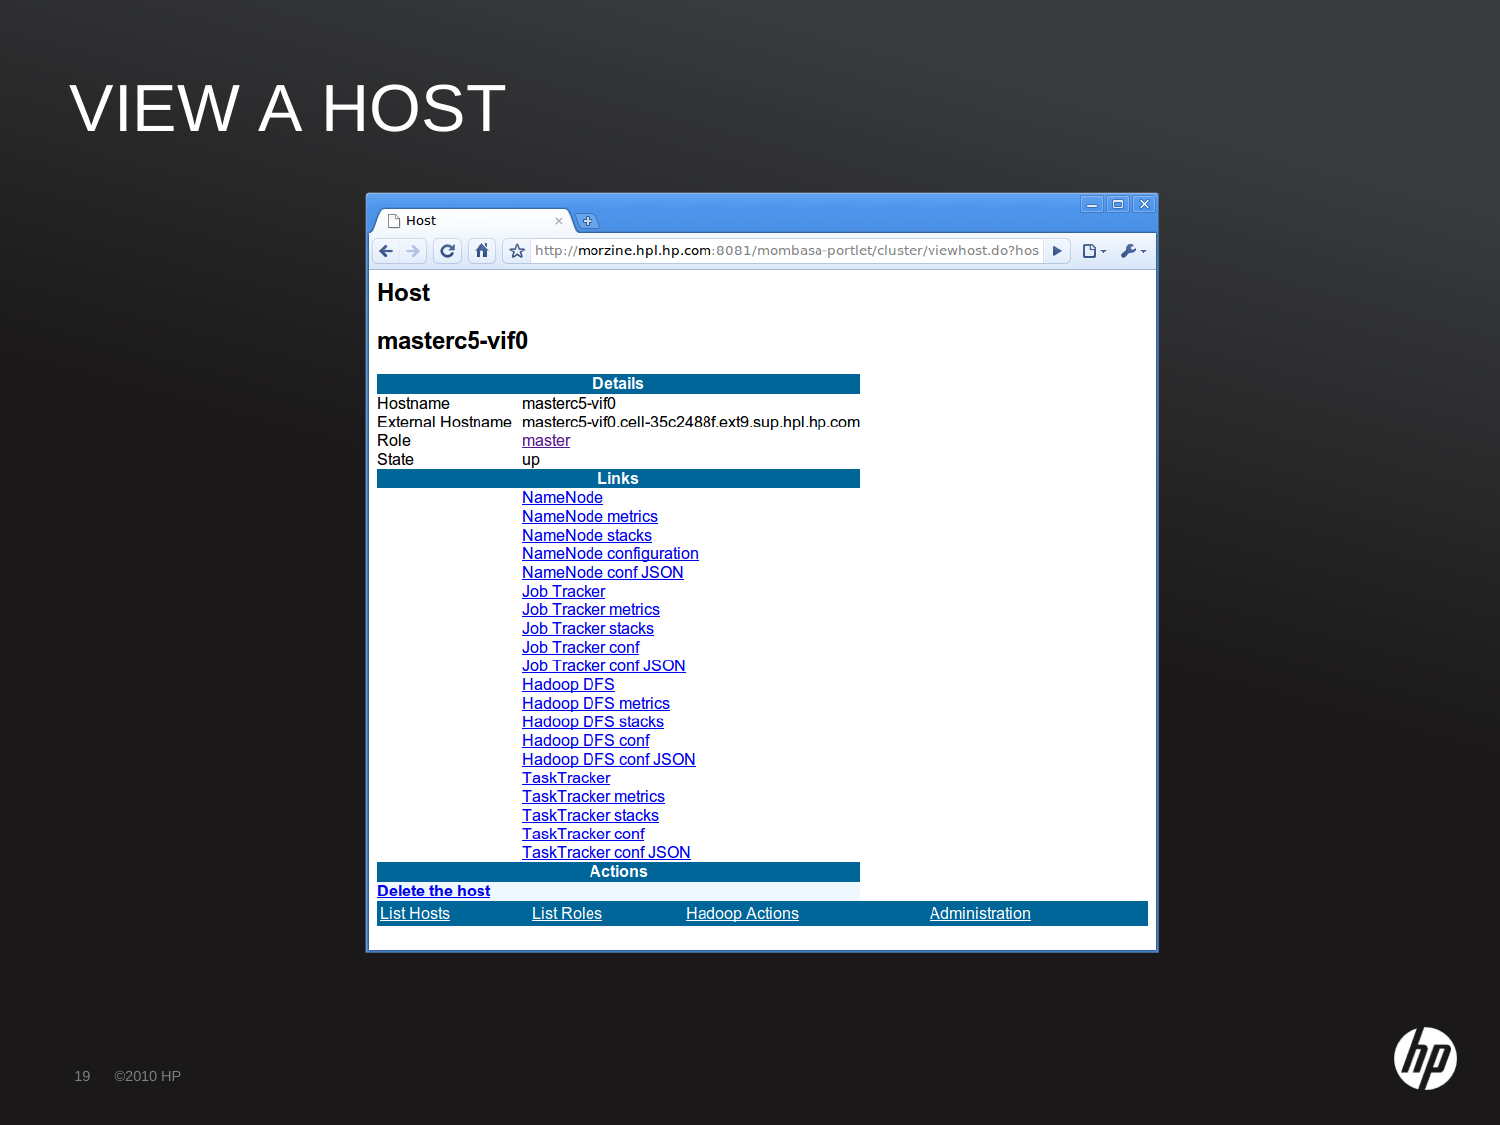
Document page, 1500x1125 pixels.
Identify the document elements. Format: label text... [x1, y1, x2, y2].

picture [0, 0, 1500, 1125]
text_box VIEW A HOST [54, 68, 1429, 213]
